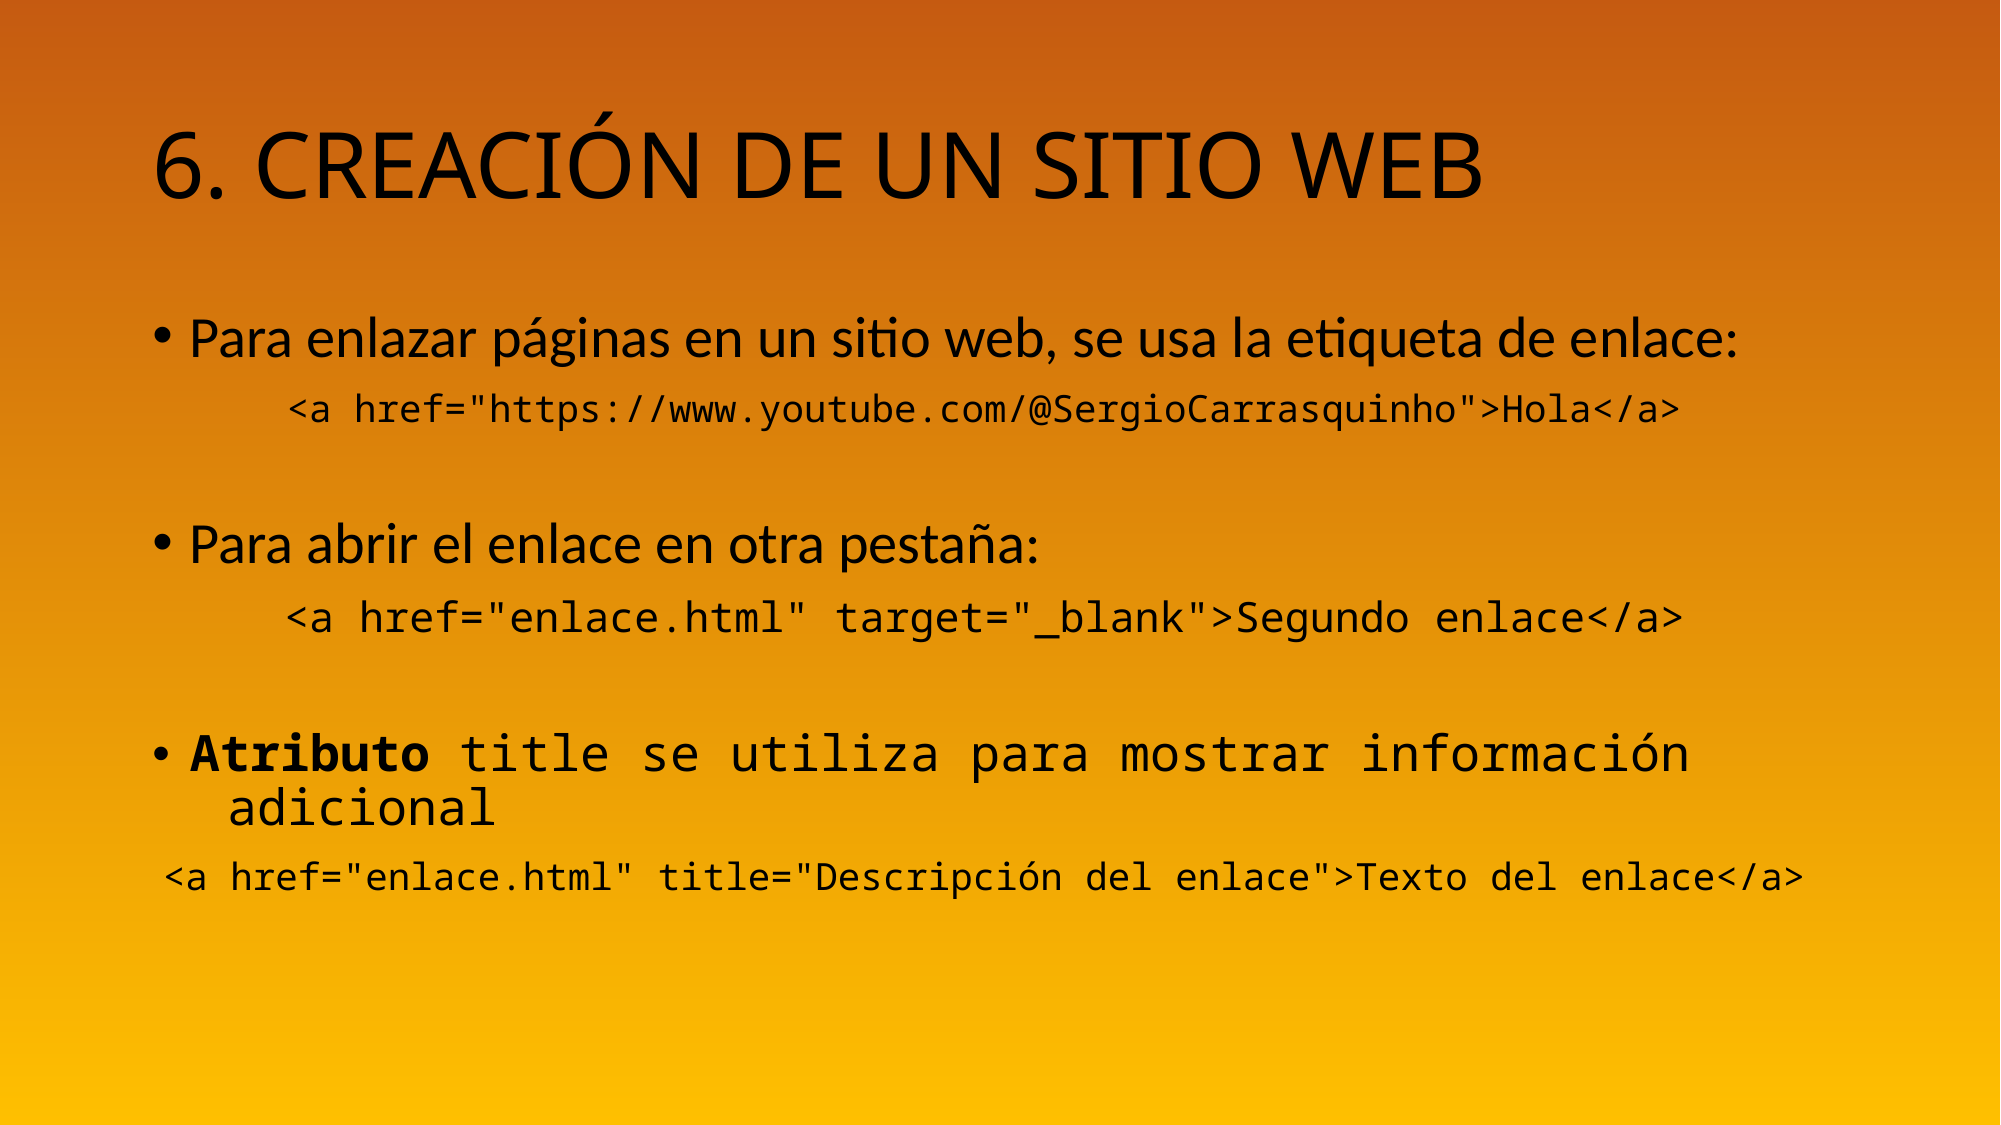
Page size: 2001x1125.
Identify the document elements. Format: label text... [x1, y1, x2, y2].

title 6. CREACIÓN DE UN SITIO WEB [137, 59, 1863, 278]
list Para enlazar páginas en un sitio web, se usa la etiqueta de enlace: <a href="https://www.youtube.com/@SergioCarrasquinho">Hola</a> Para abrir el enlace en otra pestaña: <a href="enlace.html" target="_blank">Segundo enlace</a> Atributo title se utiliza para mostrar información adicional <a href="enlace.html" title="Descripción del enlace">Texto del enlace</a> [137, 299, 1863, 1014]
